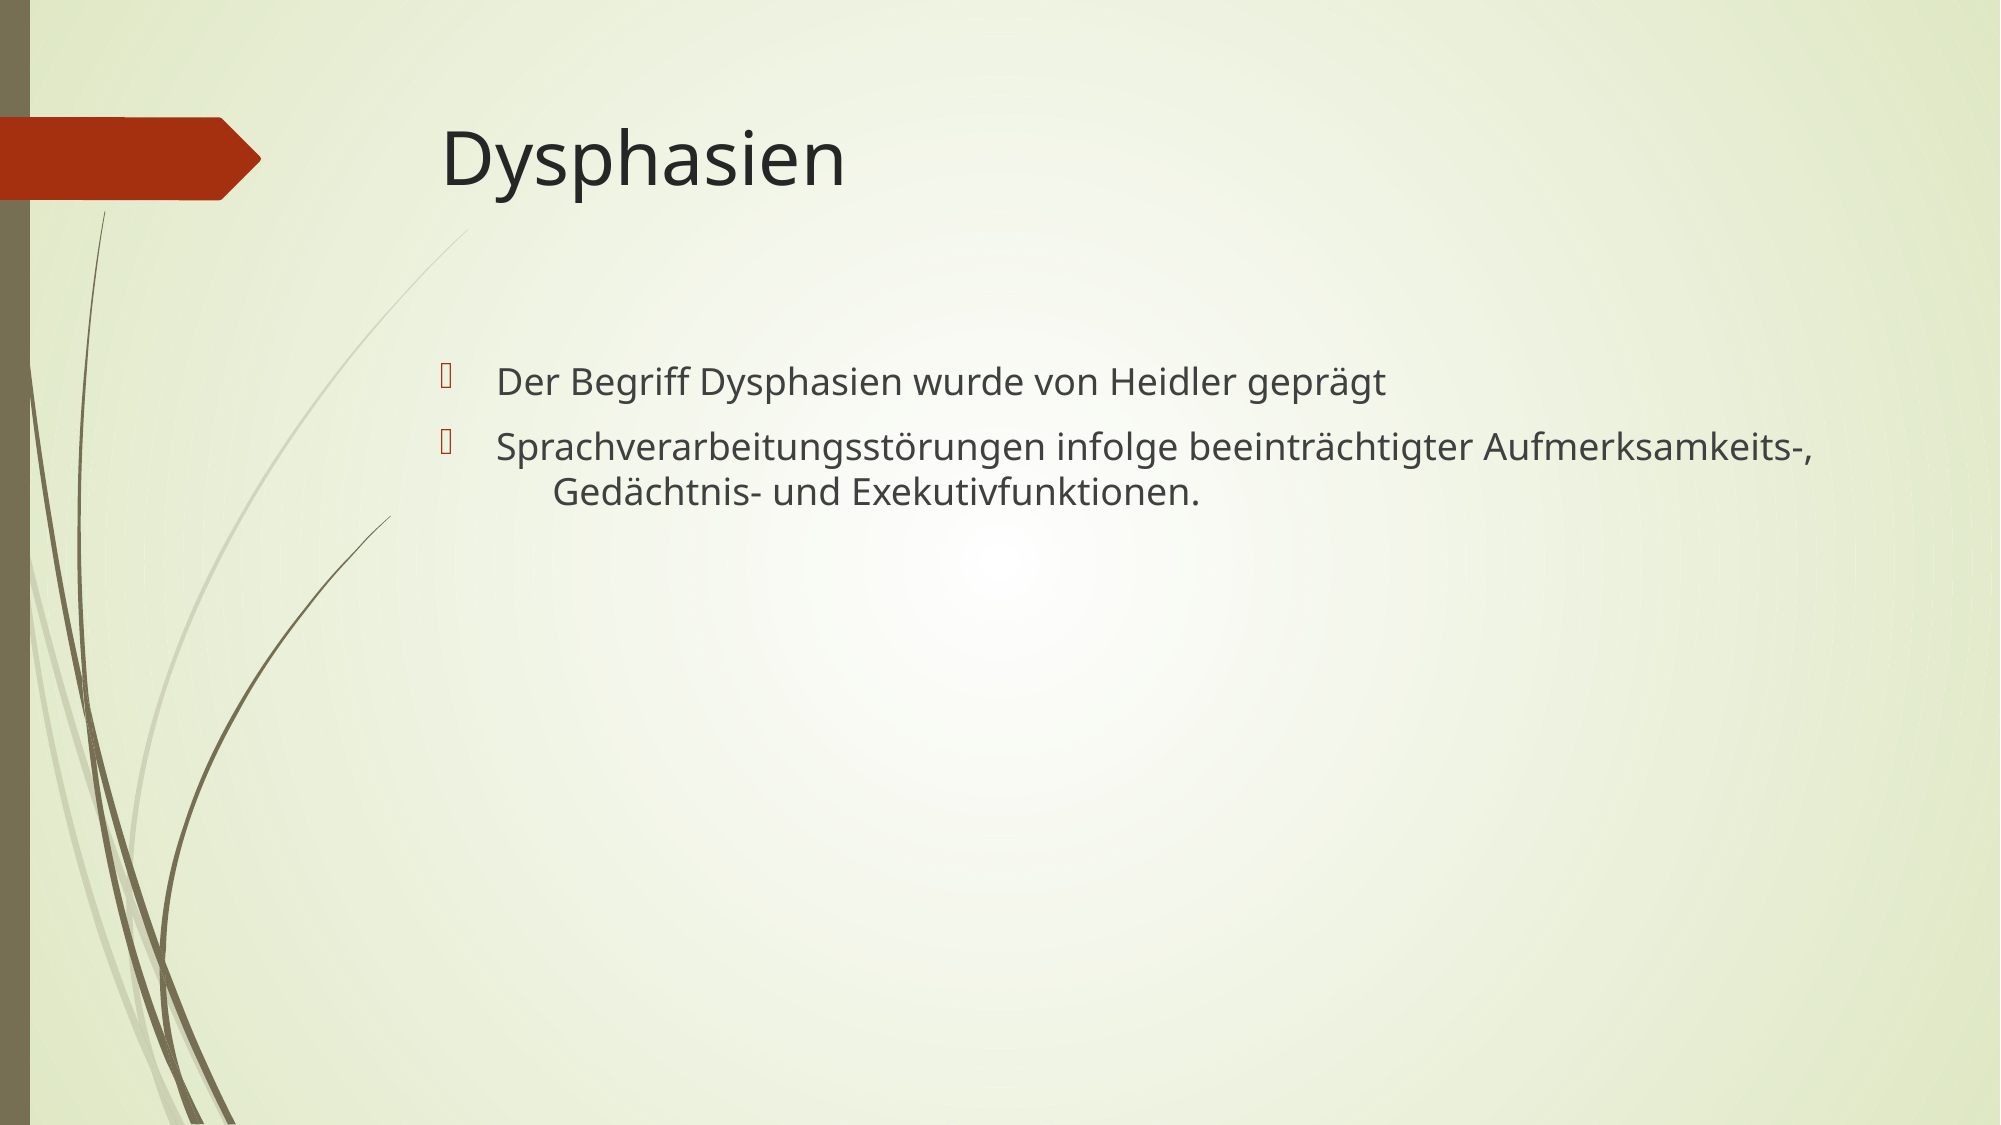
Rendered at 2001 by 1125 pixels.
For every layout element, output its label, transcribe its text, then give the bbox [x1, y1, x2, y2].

list Der Begriff Dysphasien wurde von Heidler geprägt Sprachverarbeitungsstörungen infolge beeinträchtigter Aufmerksamkeits-, Gedächtnis- und Exekutivfunktionen. [424, 350, 1888, 970]
title Dysphasien [425, 102, 1888, 313]
